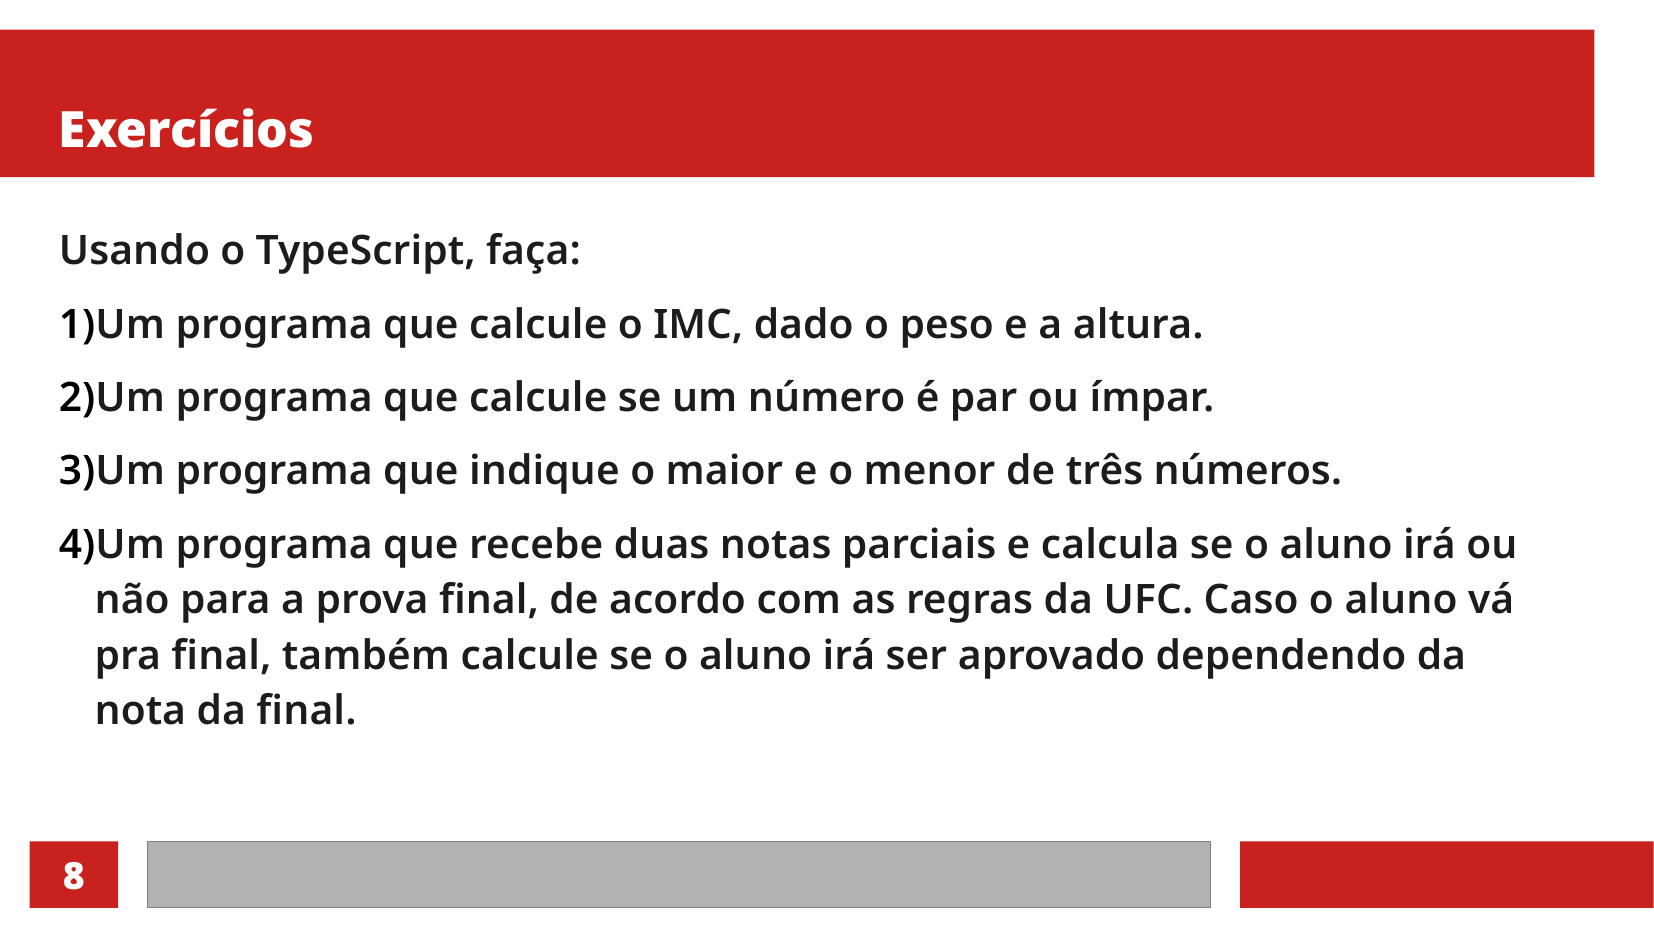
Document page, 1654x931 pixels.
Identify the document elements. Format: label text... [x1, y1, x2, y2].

title Exercícios [59, 44, 1595, 163]
list Usando o TypeScript, faça: Um programa que calcule o IMC, dado o peso e a altura. Um programa que calcule se um número é par ou ímpar. Um programa que indique o maior e o menor de três números. Um programa que recebe duas notas parciais e calcula se o aluno irá ou não para a prova final, de acordo com as regras da UFC. Caso o aluno vá pra final, também calcule se o aluno irá ser aprovado dependendo da nota da final. [59, 221, 1565, 798]
